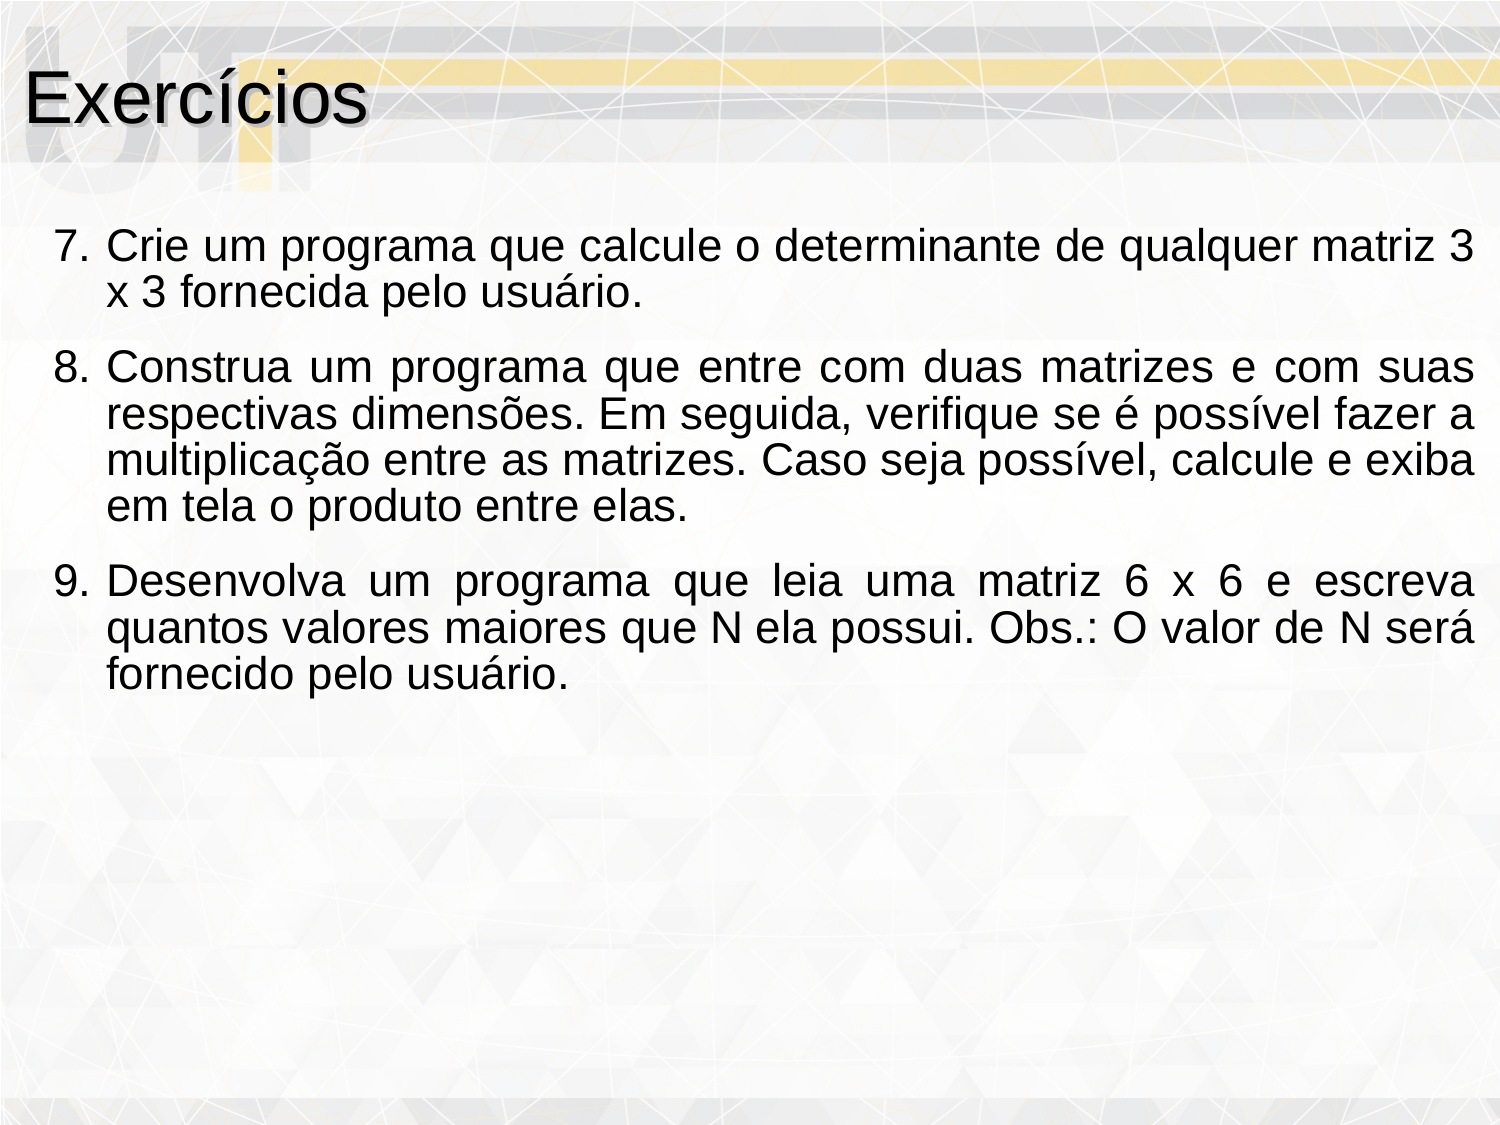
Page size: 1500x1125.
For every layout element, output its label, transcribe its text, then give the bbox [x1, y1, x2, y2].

title Exercícios [23, 18, 1489, 178]
list Crie um programa que calcule o determinante de qualquer matriz 3 x 3 fornecida pelo usuário. Construa um programa que entre com duas matrizes e com suas respectivas dimensões. Em seguida, verifique se é possível fazer a multiplicação entre as matrizes. Caso seja possível, calcule e exiba em tela o produto entre elas. Desenvolva um programa que leia uma matriz 6 x 6 e escreva quantos valores maiores que N ela possui. Obs.: O valor de N será fornecido pelo usuário. [35, 224, 1477, 1087]
